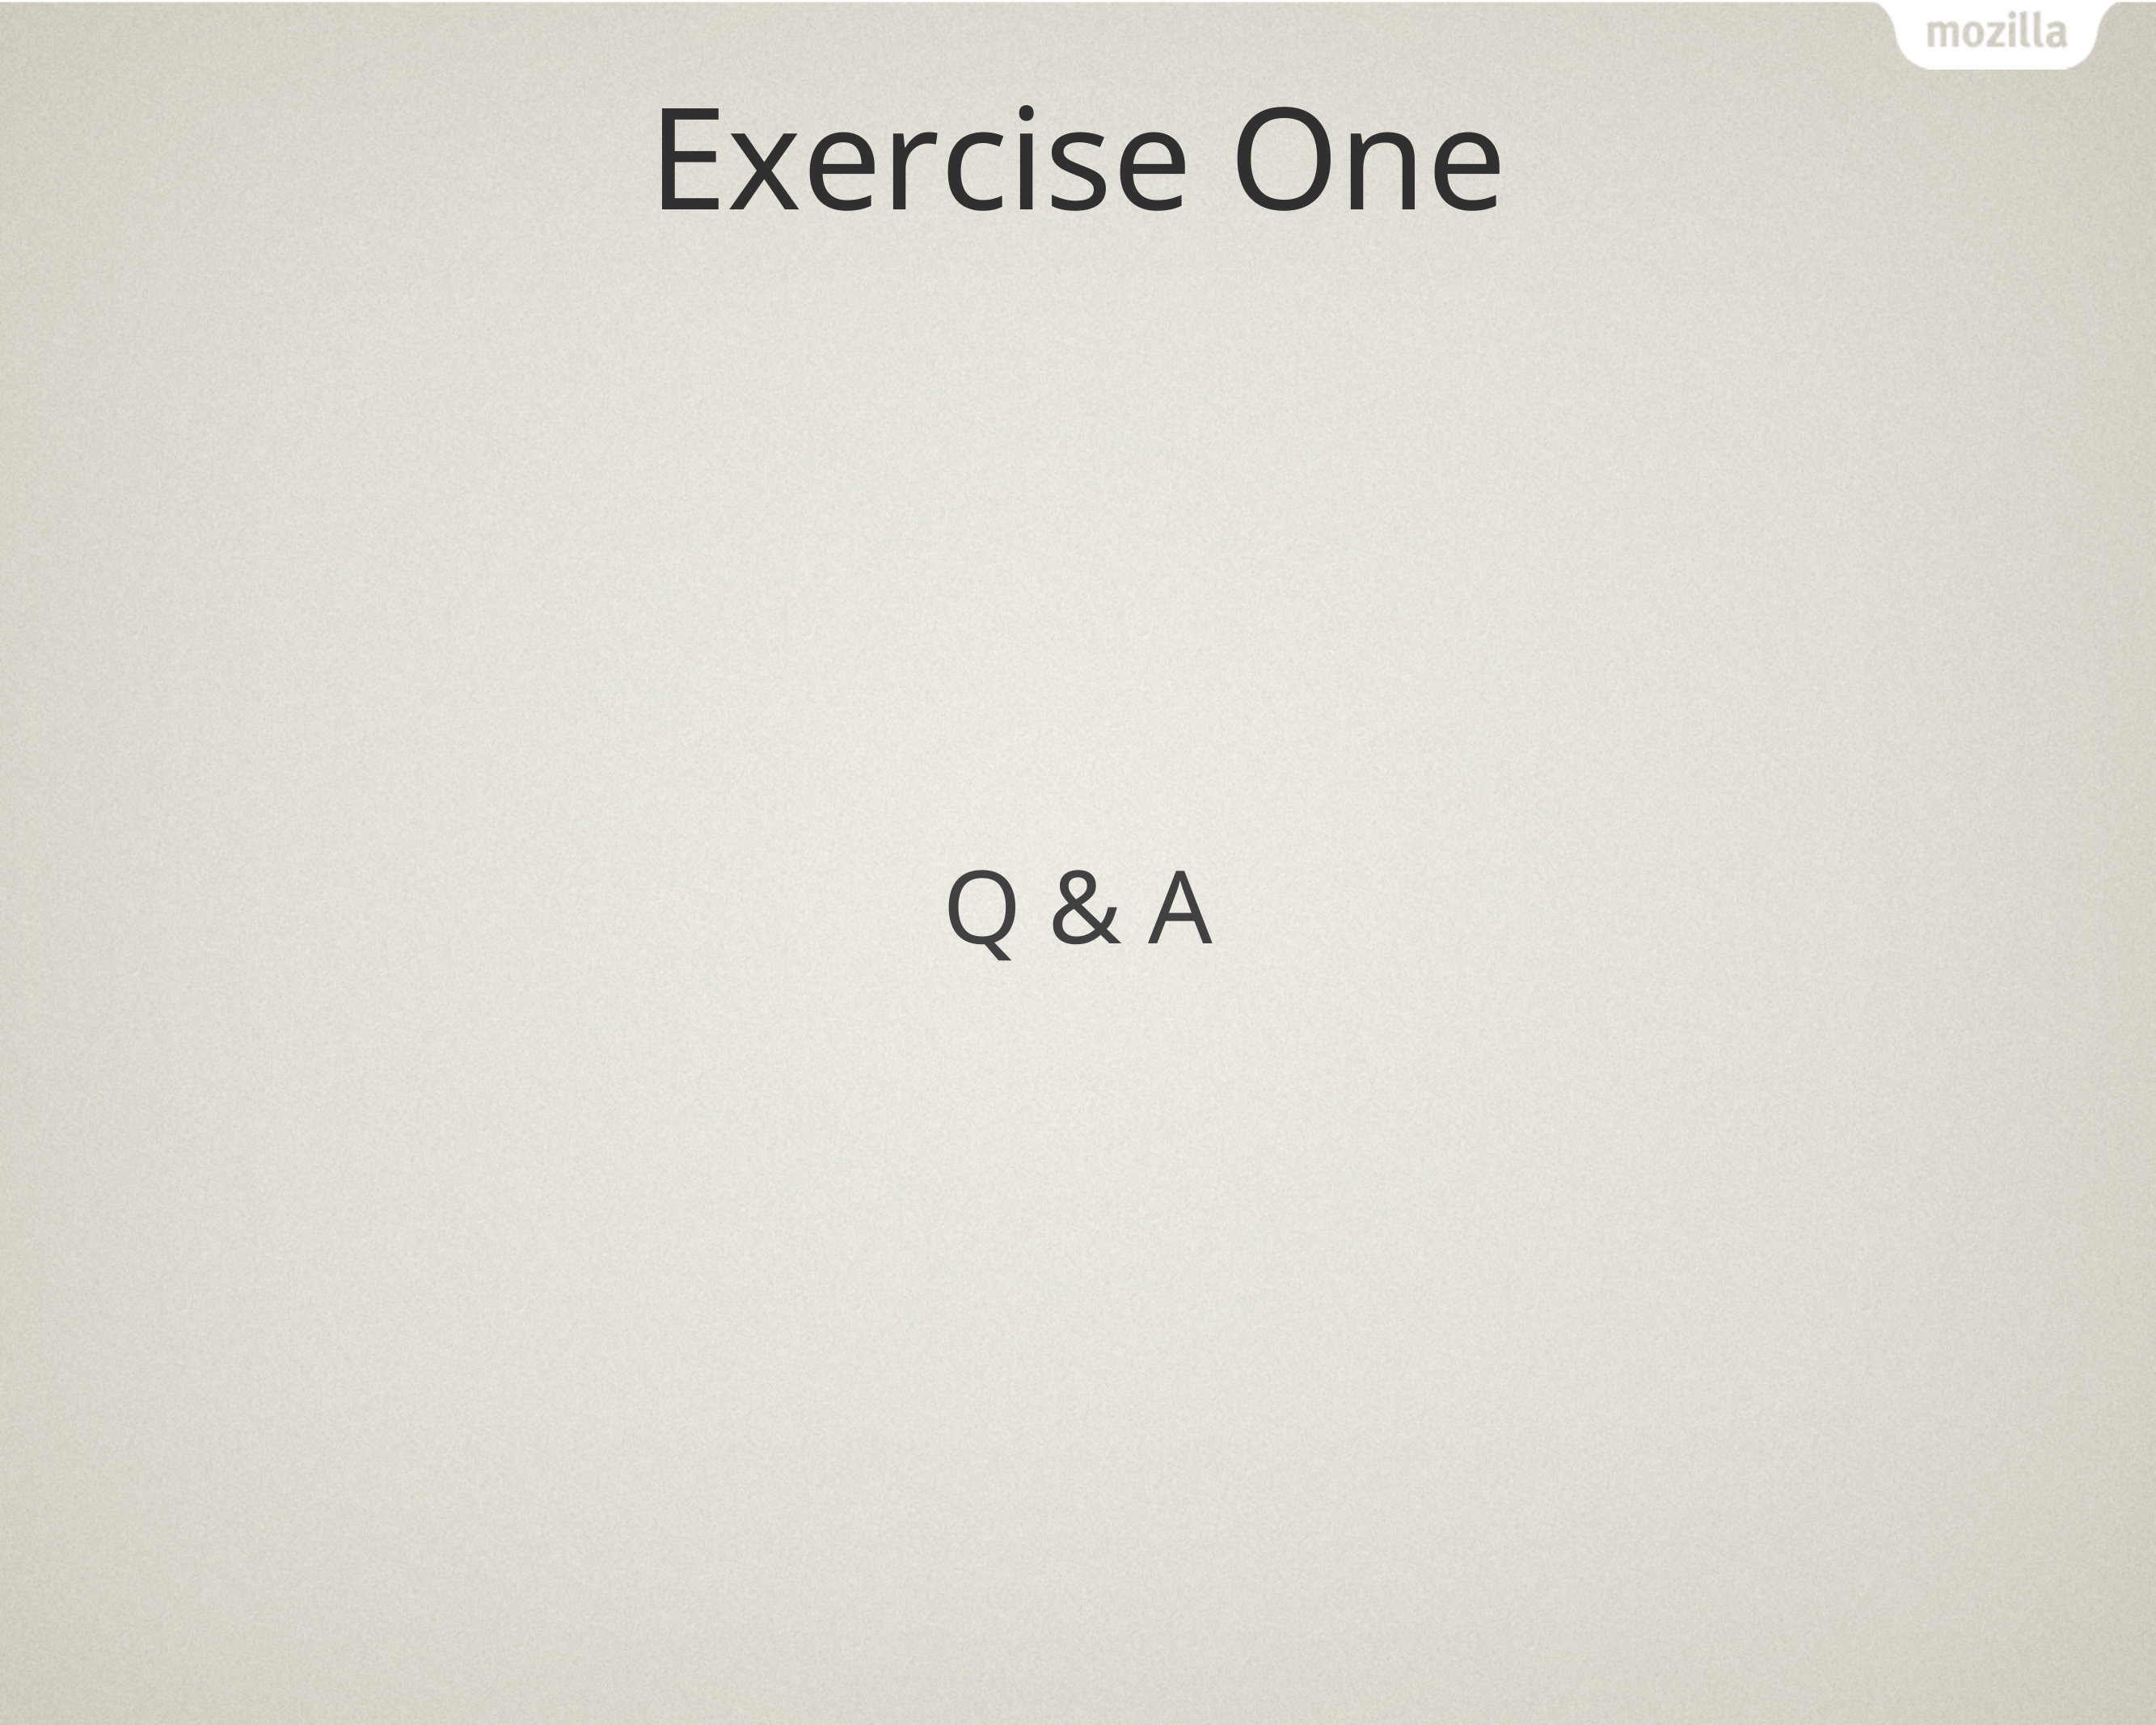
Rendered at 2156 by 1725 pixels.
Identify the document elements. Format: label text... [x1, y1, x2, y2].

title Exercise One [58, 45, 2097, 261]
picture [0, 0, 2156, 1725]
subtitle Q & A [108, 403, 2048, 1404]
